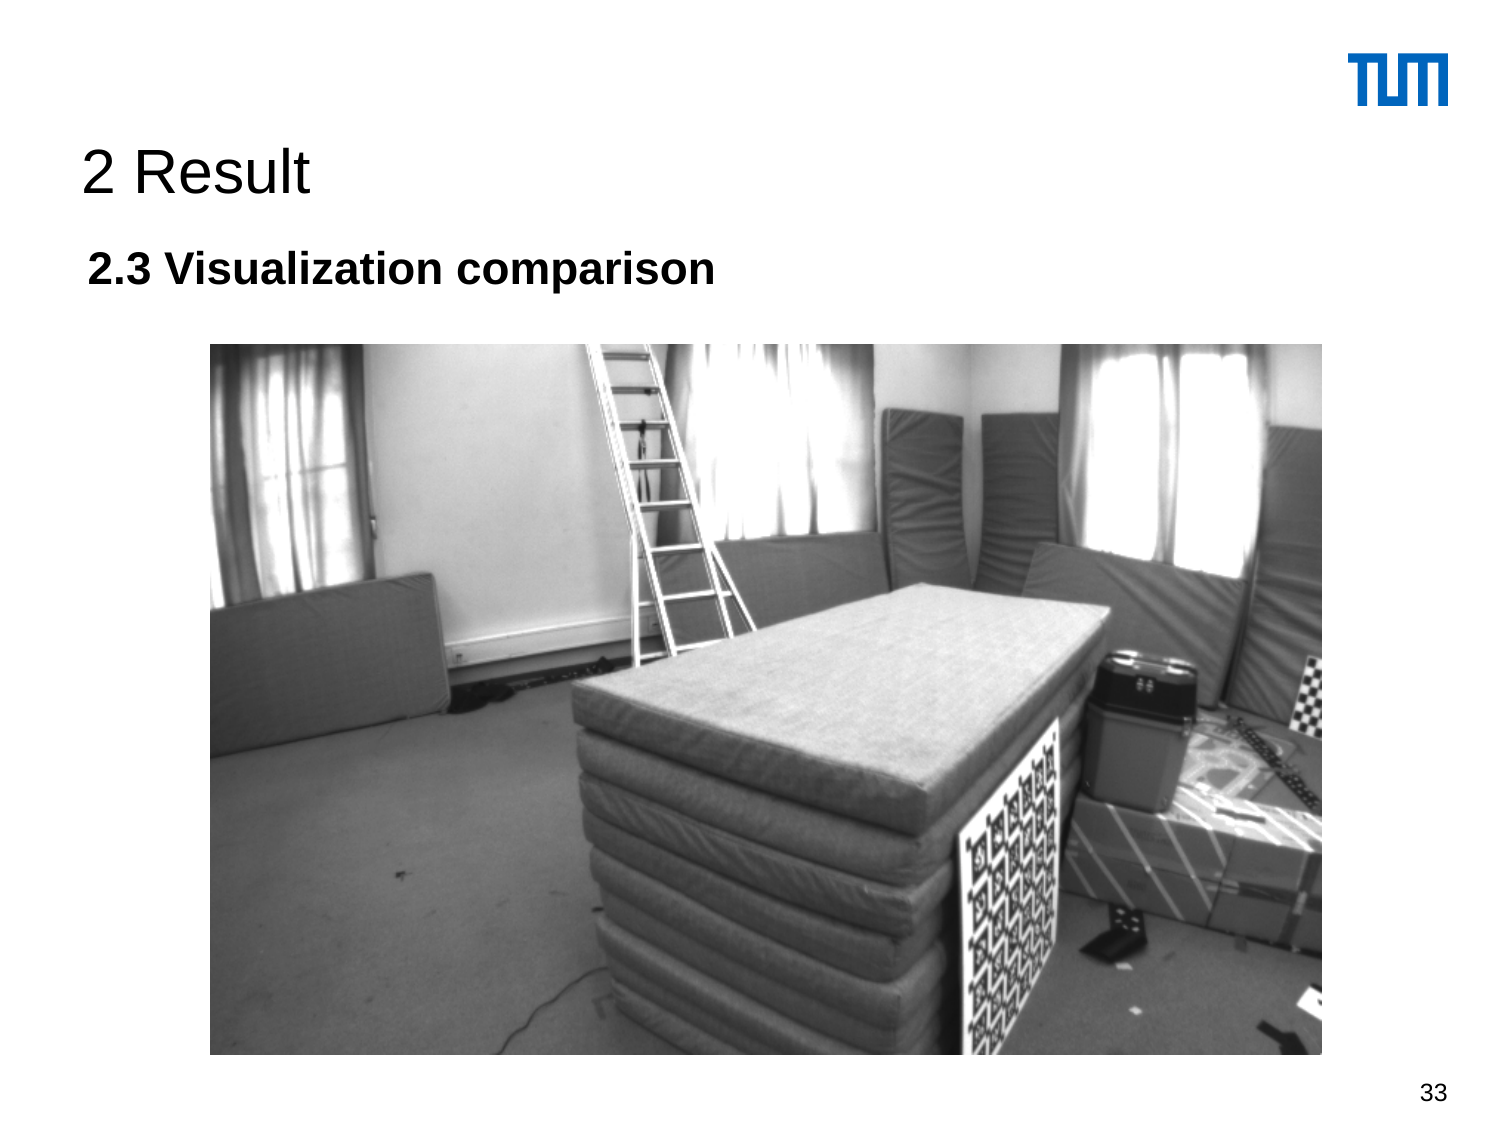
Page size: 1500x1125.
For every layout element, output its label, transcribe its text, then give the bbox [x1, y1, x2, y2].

slide_number <number> [1111, 1061, 1448, 1122]
title 2 Result [81, 139, 1110, 207]
list 2.3 Visualization comparison [87, 231, 1416, 963]
picture [210, 344, 1322, 1055]
